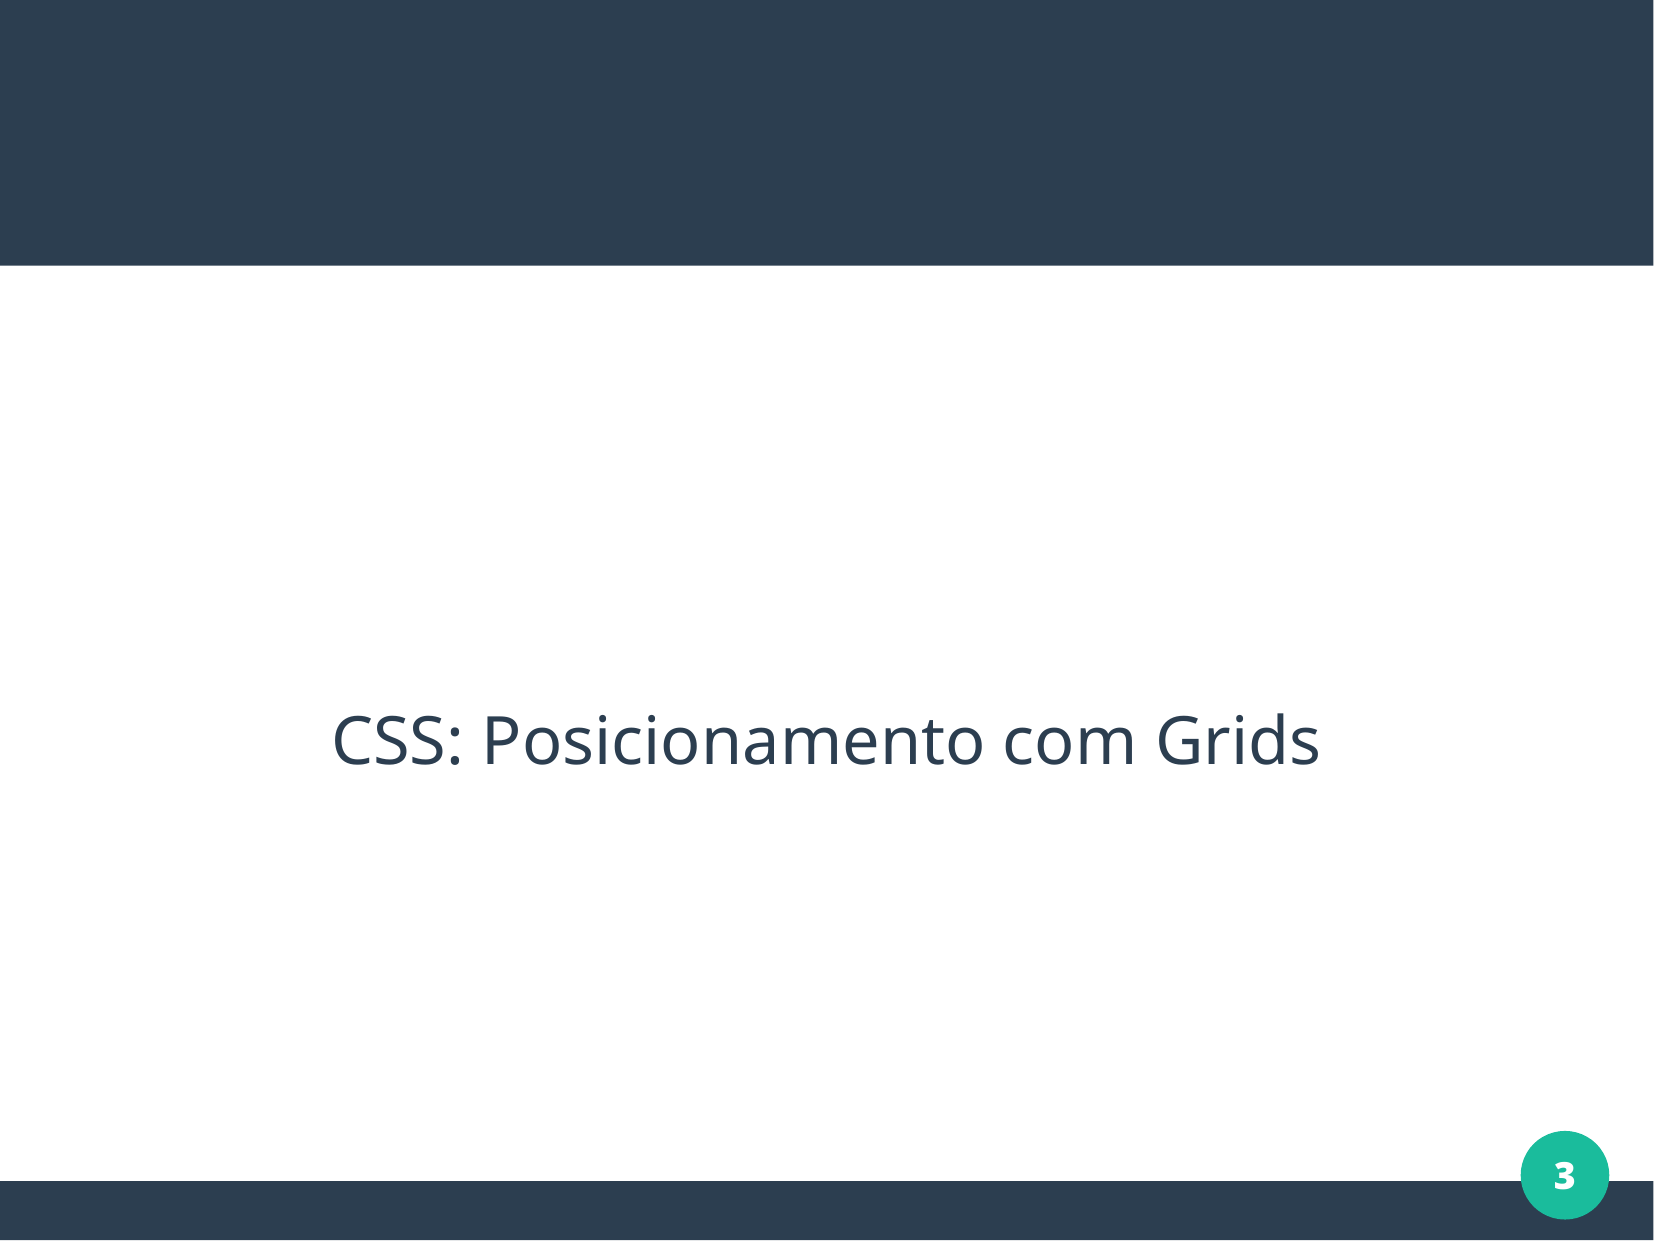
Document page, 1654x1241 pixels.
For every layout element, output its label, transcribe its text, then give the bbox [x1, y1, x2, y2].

subtitle CSS: Posicionamento com Grids [59, 324, 1595, 1152]
